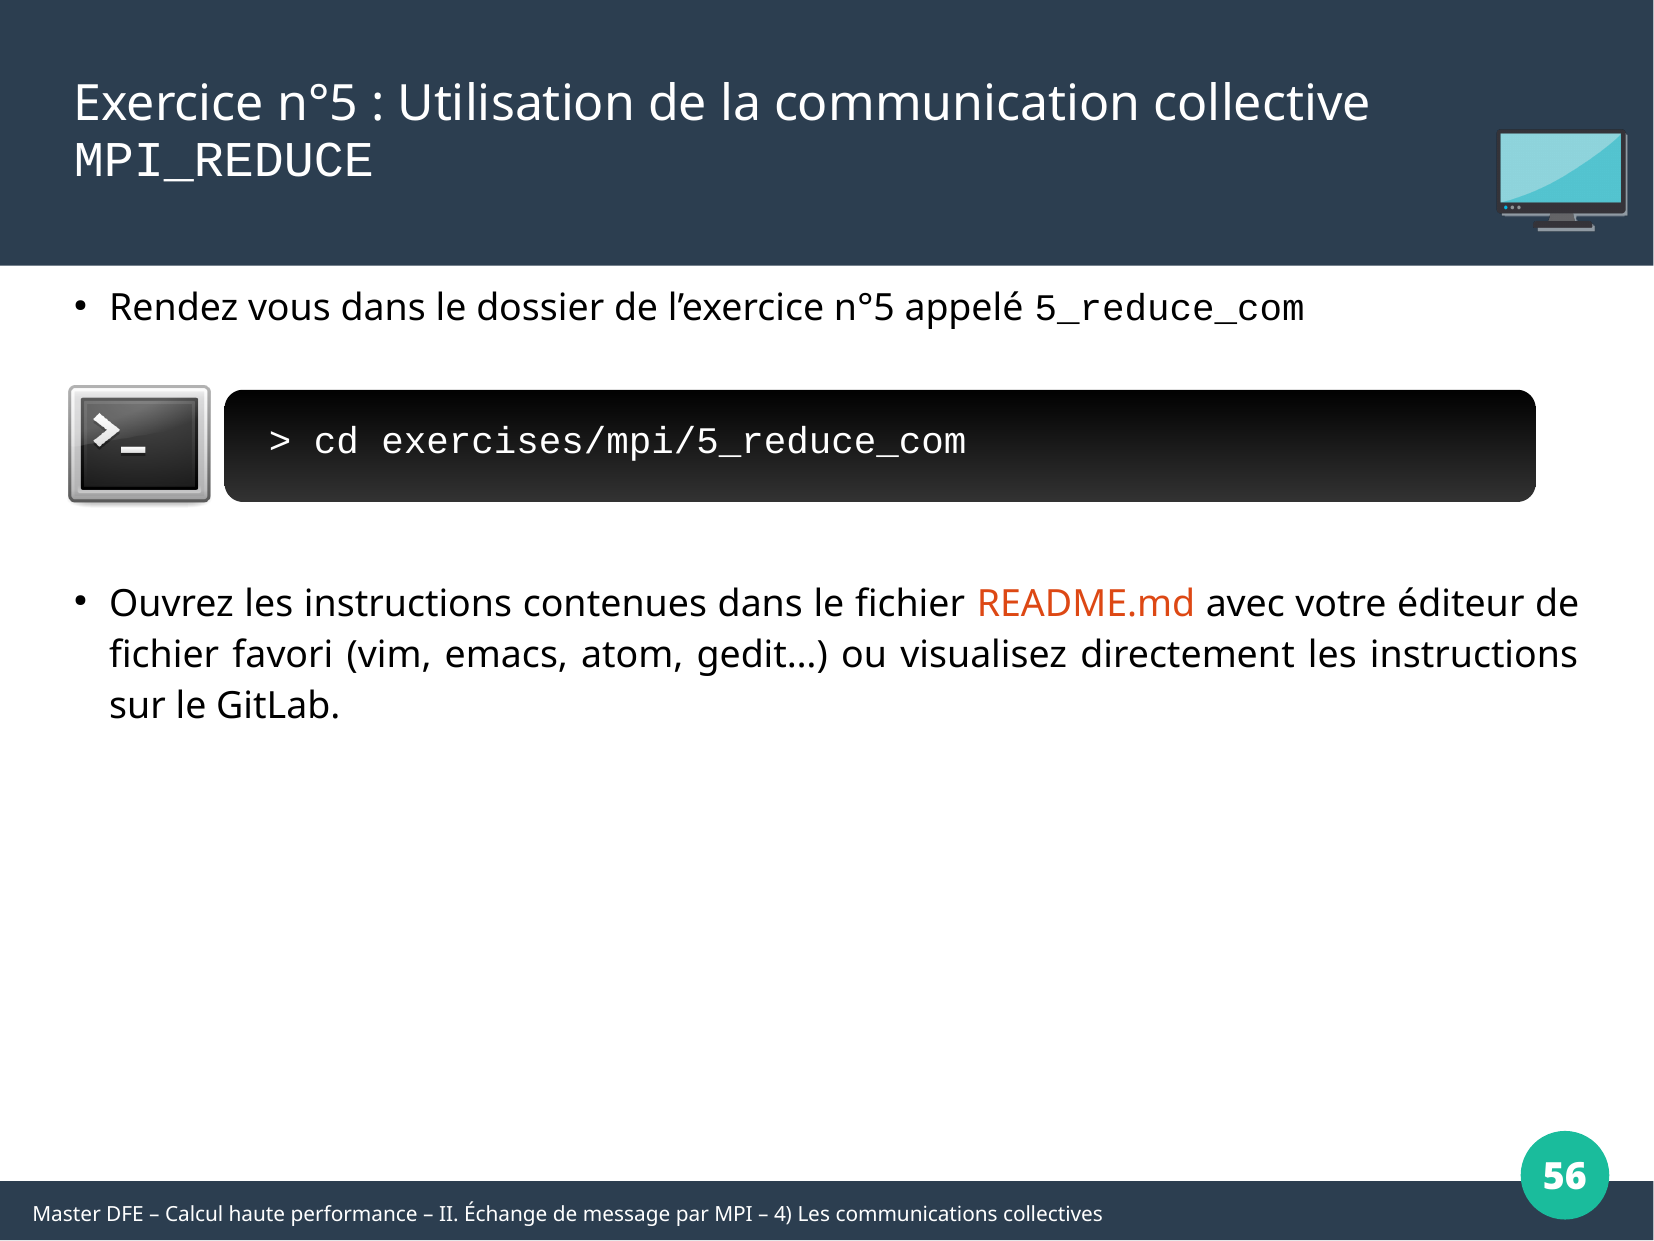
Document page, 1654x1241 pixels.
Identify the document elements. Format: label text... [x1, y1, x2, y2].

text_box Rendez vous dans le dossier de l’exercice n°5 appelé 5_reduce_com [59, 273, 1595, 367]
picture [65, 385, 213, 508]
text_box Exercice n°5 : Utilisation de la communication collective MPI_REDUCE [59, 59, 1477, 244]
picture [1487, 104, 1635, 253]
text_box Master DFE – Calcul haute performance – II. Échange de message par MPI – 4) Les communications collectives [17, 1191, 1436, 1235]
text_box [224, 389, 1536, 502]
text_box > cd exercises/mpi/5_reduce_com [254, 415, 1524, 508]
text_box Ouvrez les instructions contenues dans le fichier README.md avec votre éditeur de fichier favori (vim, emacs, atom, gedit…) ou visualisez directement les instructions sur le GitLab. [59, 568, 1595, 737]
